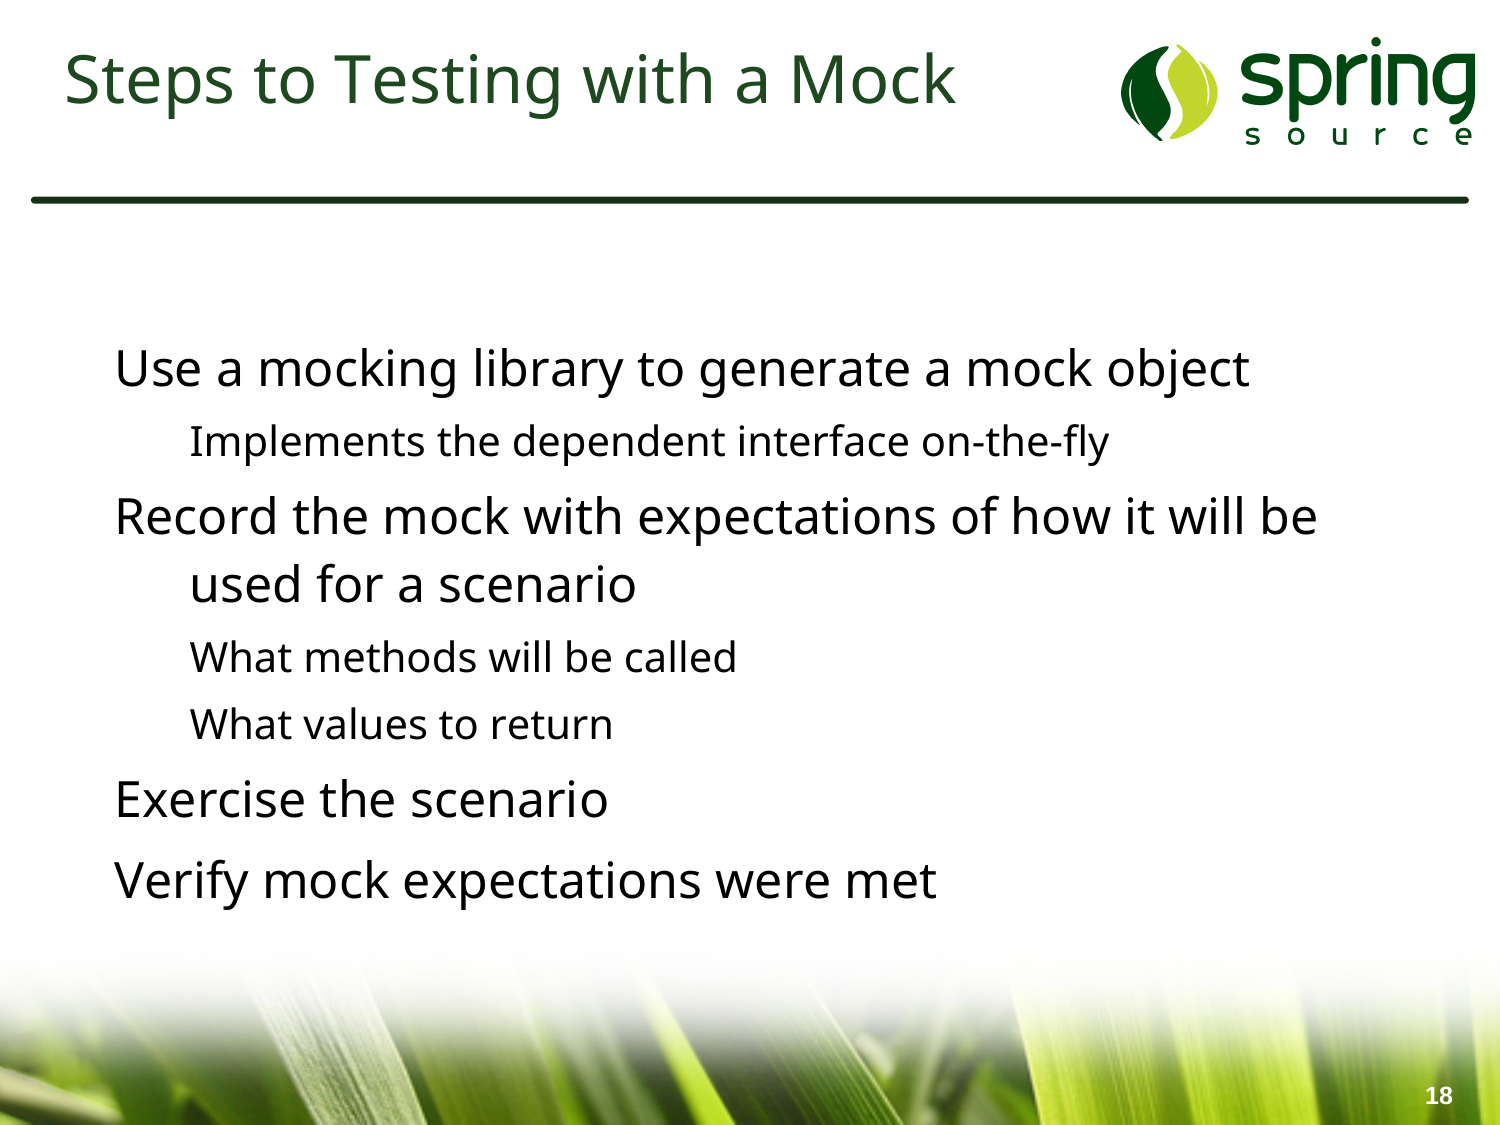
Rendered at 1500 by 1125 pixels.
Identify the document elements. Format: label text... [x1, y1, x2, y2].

picture [0, 944, 1500, 1125]
list Use a mocking library to generate a mock object Implements the dependent interface on-the-fly Record the mock with expectations of how it will be used for a scenario What methods will be called What values to return Exercise the scenario Verify mock expectations were met [99, 324, 1376, 1001]
picture [1326, 37, 1475, 145]
title Steps to Testing with a Mock [50, 24, 1326, 213]
